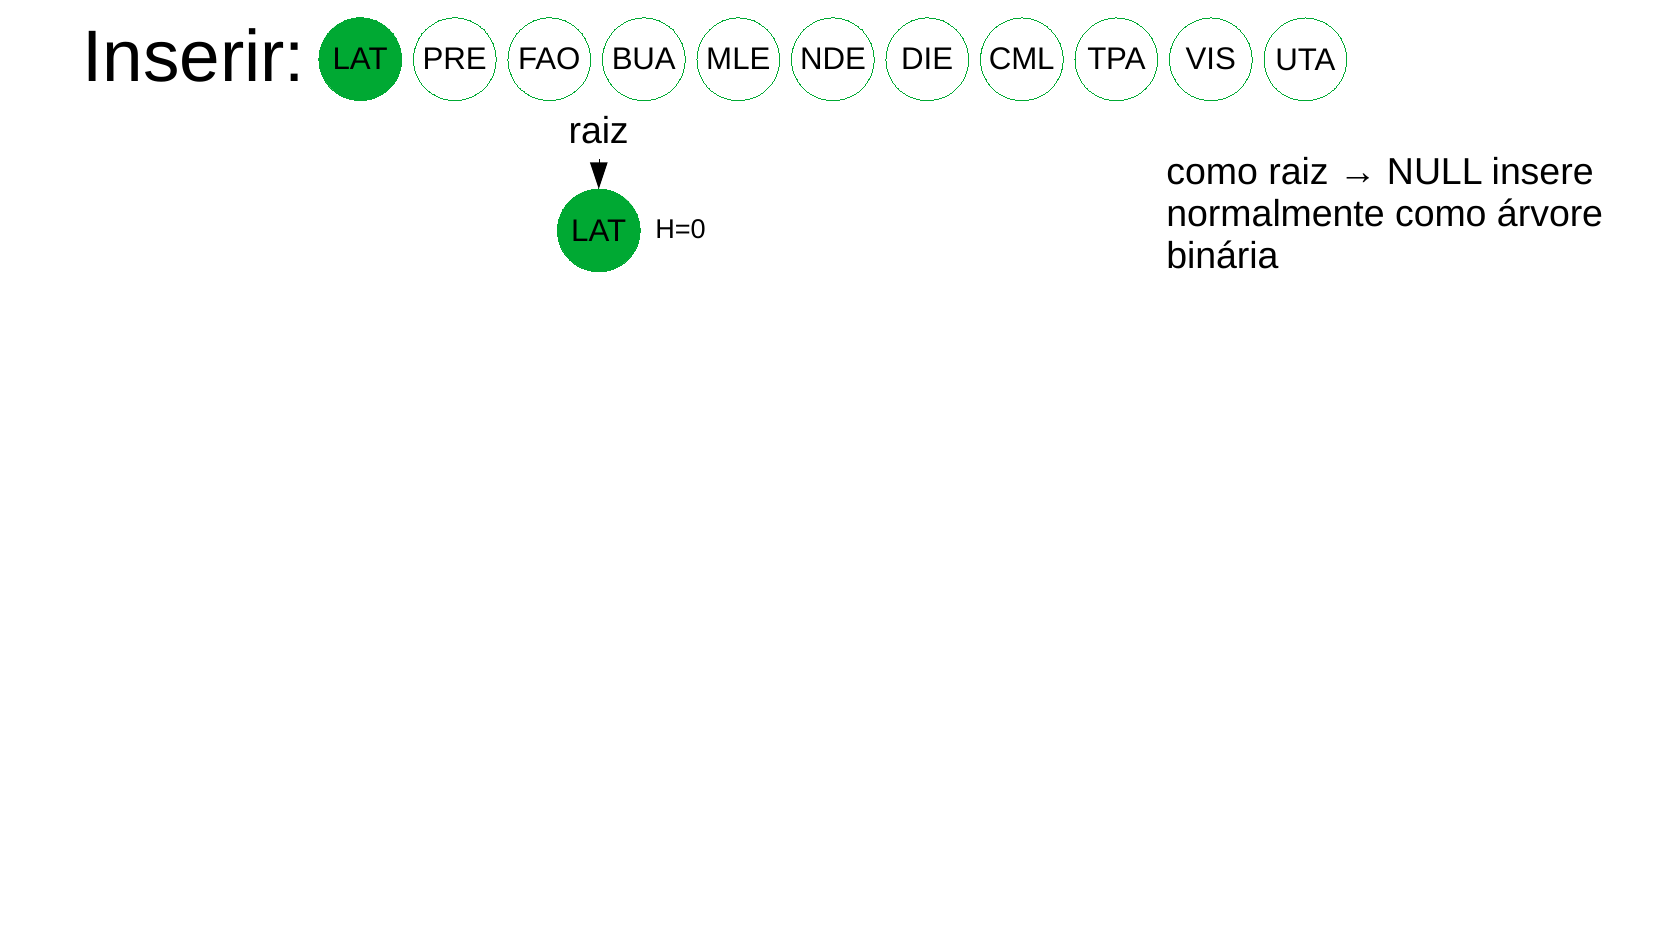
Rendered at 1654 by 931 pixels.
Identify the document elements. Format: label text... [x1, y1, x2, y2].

text_box raiz [553, 102, 644, 160]
text_box PRE [413, 17, 497, 101]
text_box CML [980, 17, 1064, 101]
title Inserir: [82, 0, 319, 134]
text_box H=0 [640, 206, 721, 252]
text_box TPA [1074, 17, 1158, 101]
text_box DIE [885, 17, 969, 101]
text_box MLE [696, 17, 780, 101]
text_box VIS [1169, 17, 1253, 101]
text_box UTA [1264, 17, 1347, 101]
text_box BUA [602, 17, 686, 101]
text_box FAO [507, 17, 591, 101]
text_box LAT [557, 189, 640, 272]
text_box LAT [318, 17, 402, 101]
text_box como raiz → NULL insere normalmente como árvore binária [1151, 142, 1619, 284]
text_box NDE [791, 17, 875, 101]
